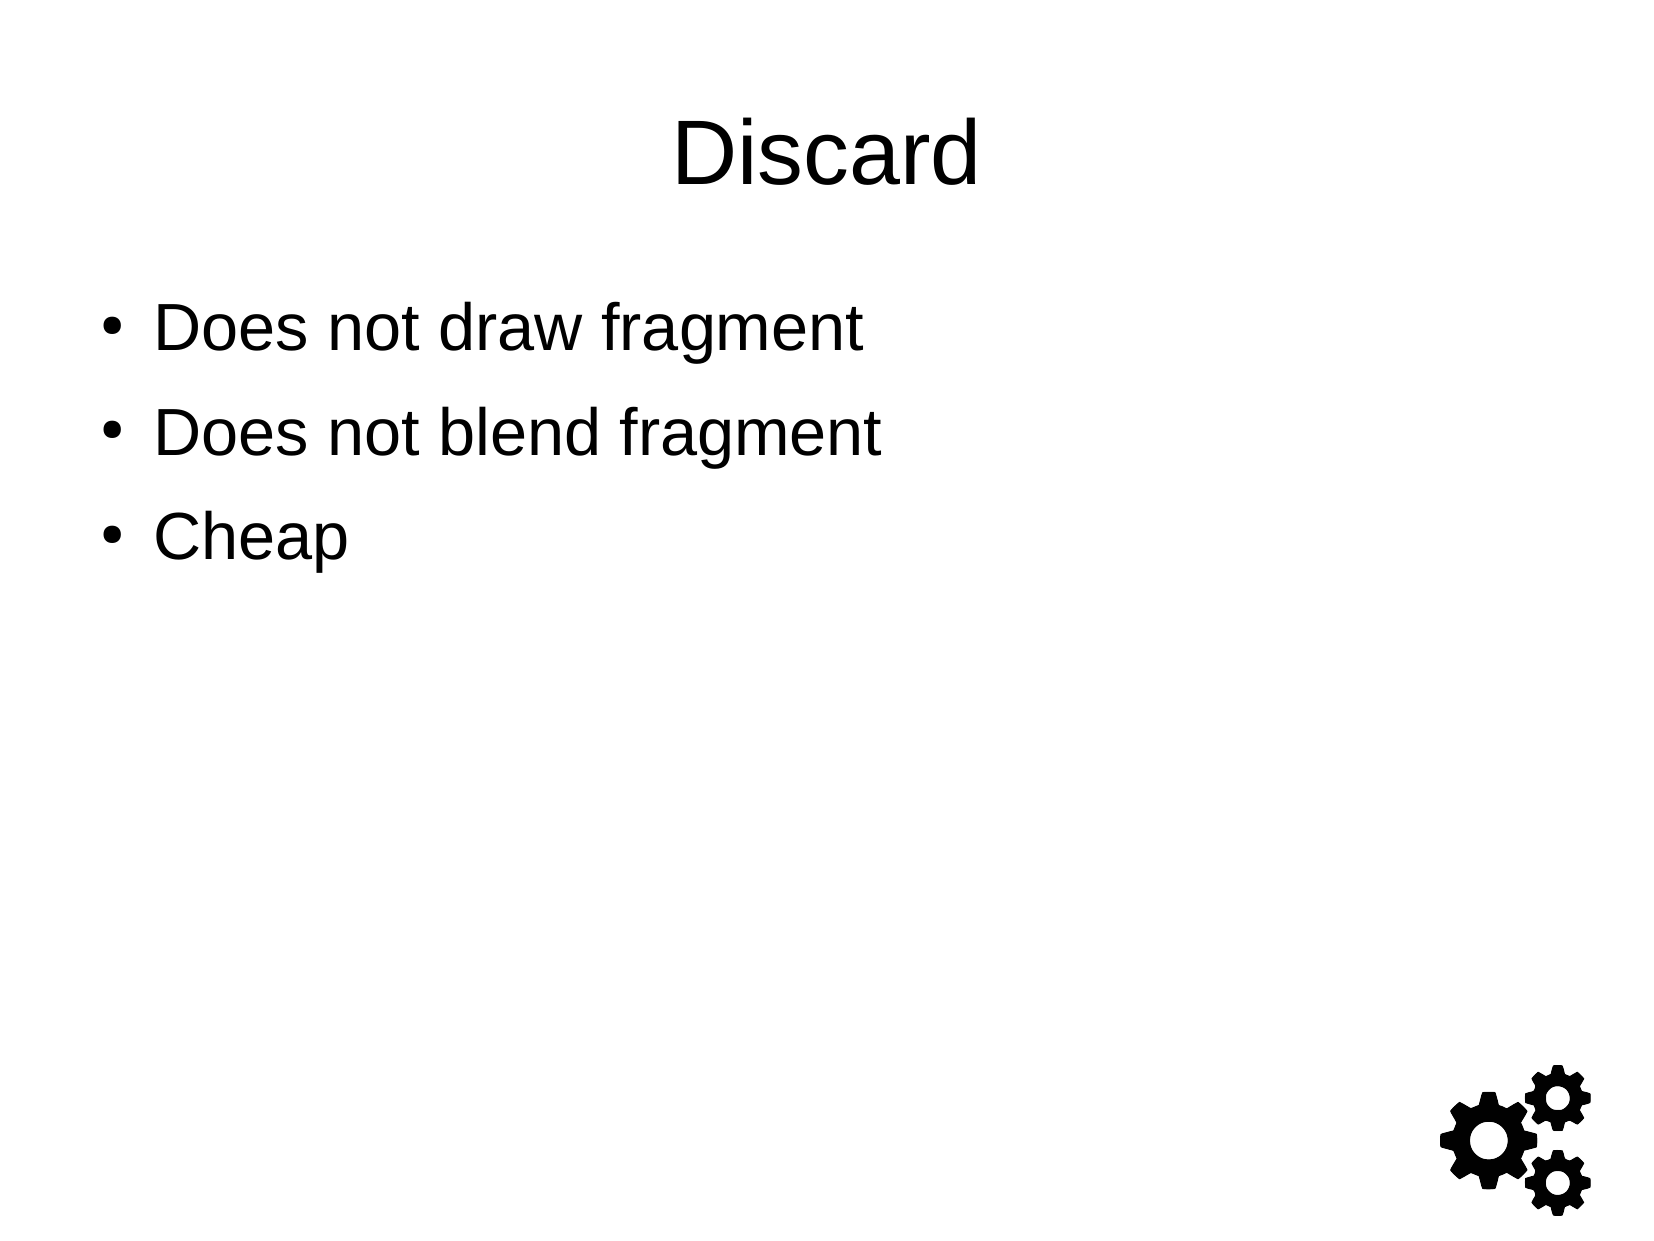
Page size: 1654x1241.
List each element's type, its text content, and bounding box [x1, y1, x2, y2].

list Does not draw fragment Does not blend fragment Cheap [82, 290, 1571, 1010]
picture [1440, 1065, 1591, 1216]
title Discard [82, 49, 1571, 257]
